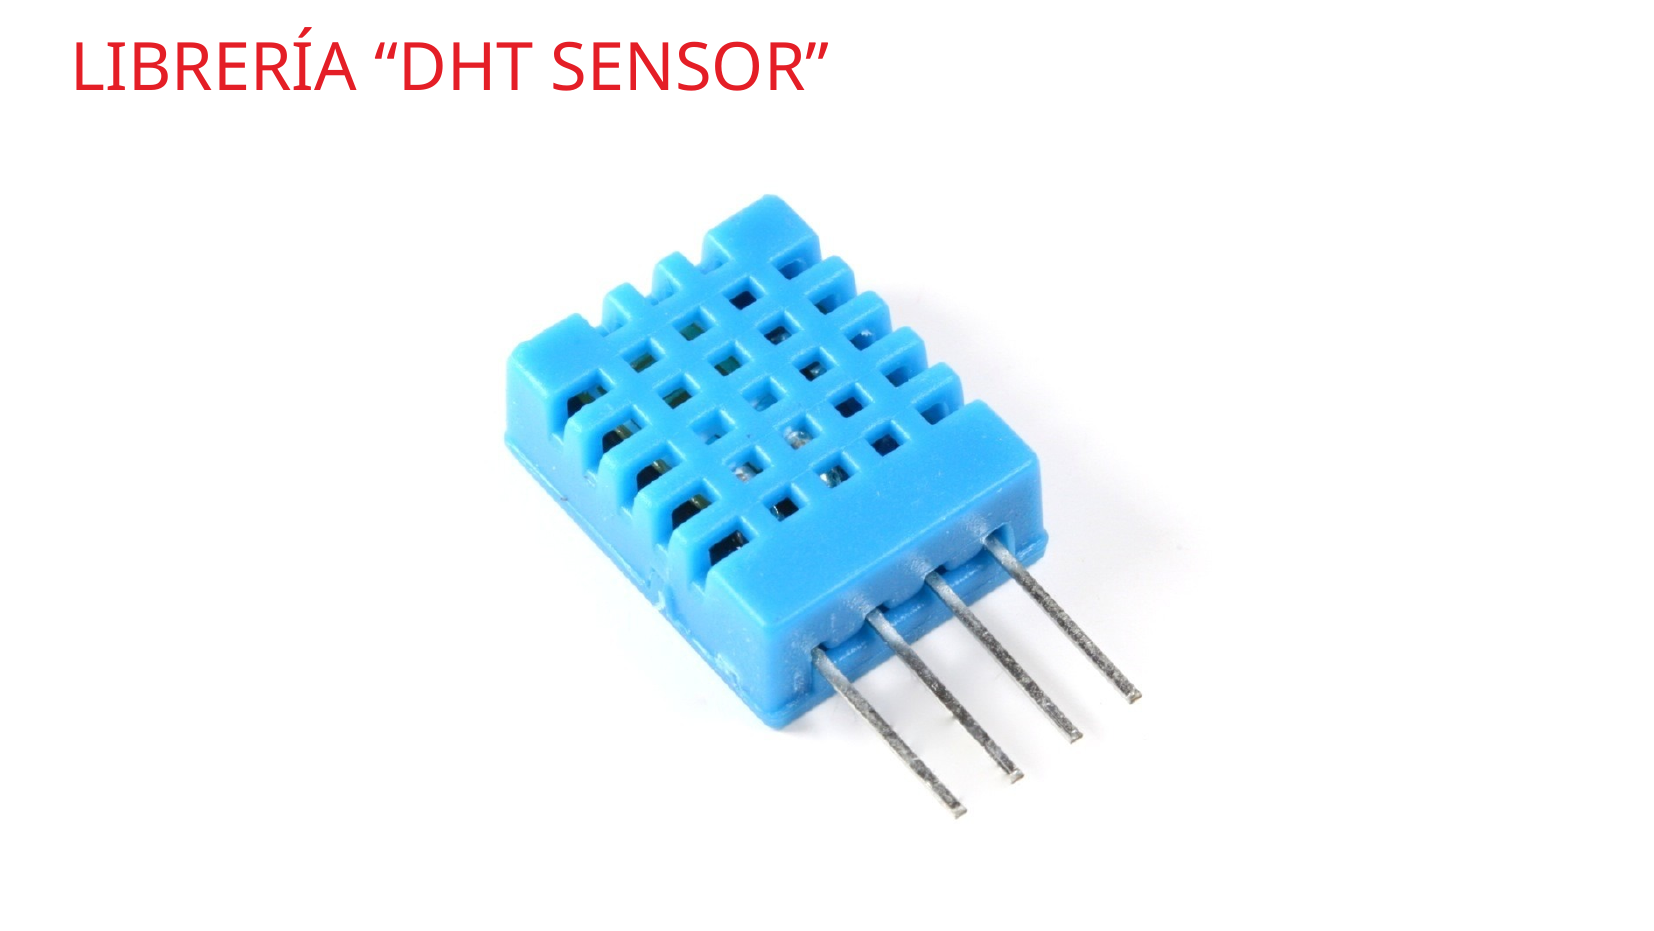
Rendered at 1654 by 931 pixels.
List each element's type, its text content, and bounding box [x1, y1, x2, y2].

picture [442, 124, 1212, 894]
title LIBRERÍA “DHT SENSOR” [70, 11, 1347, 118]
